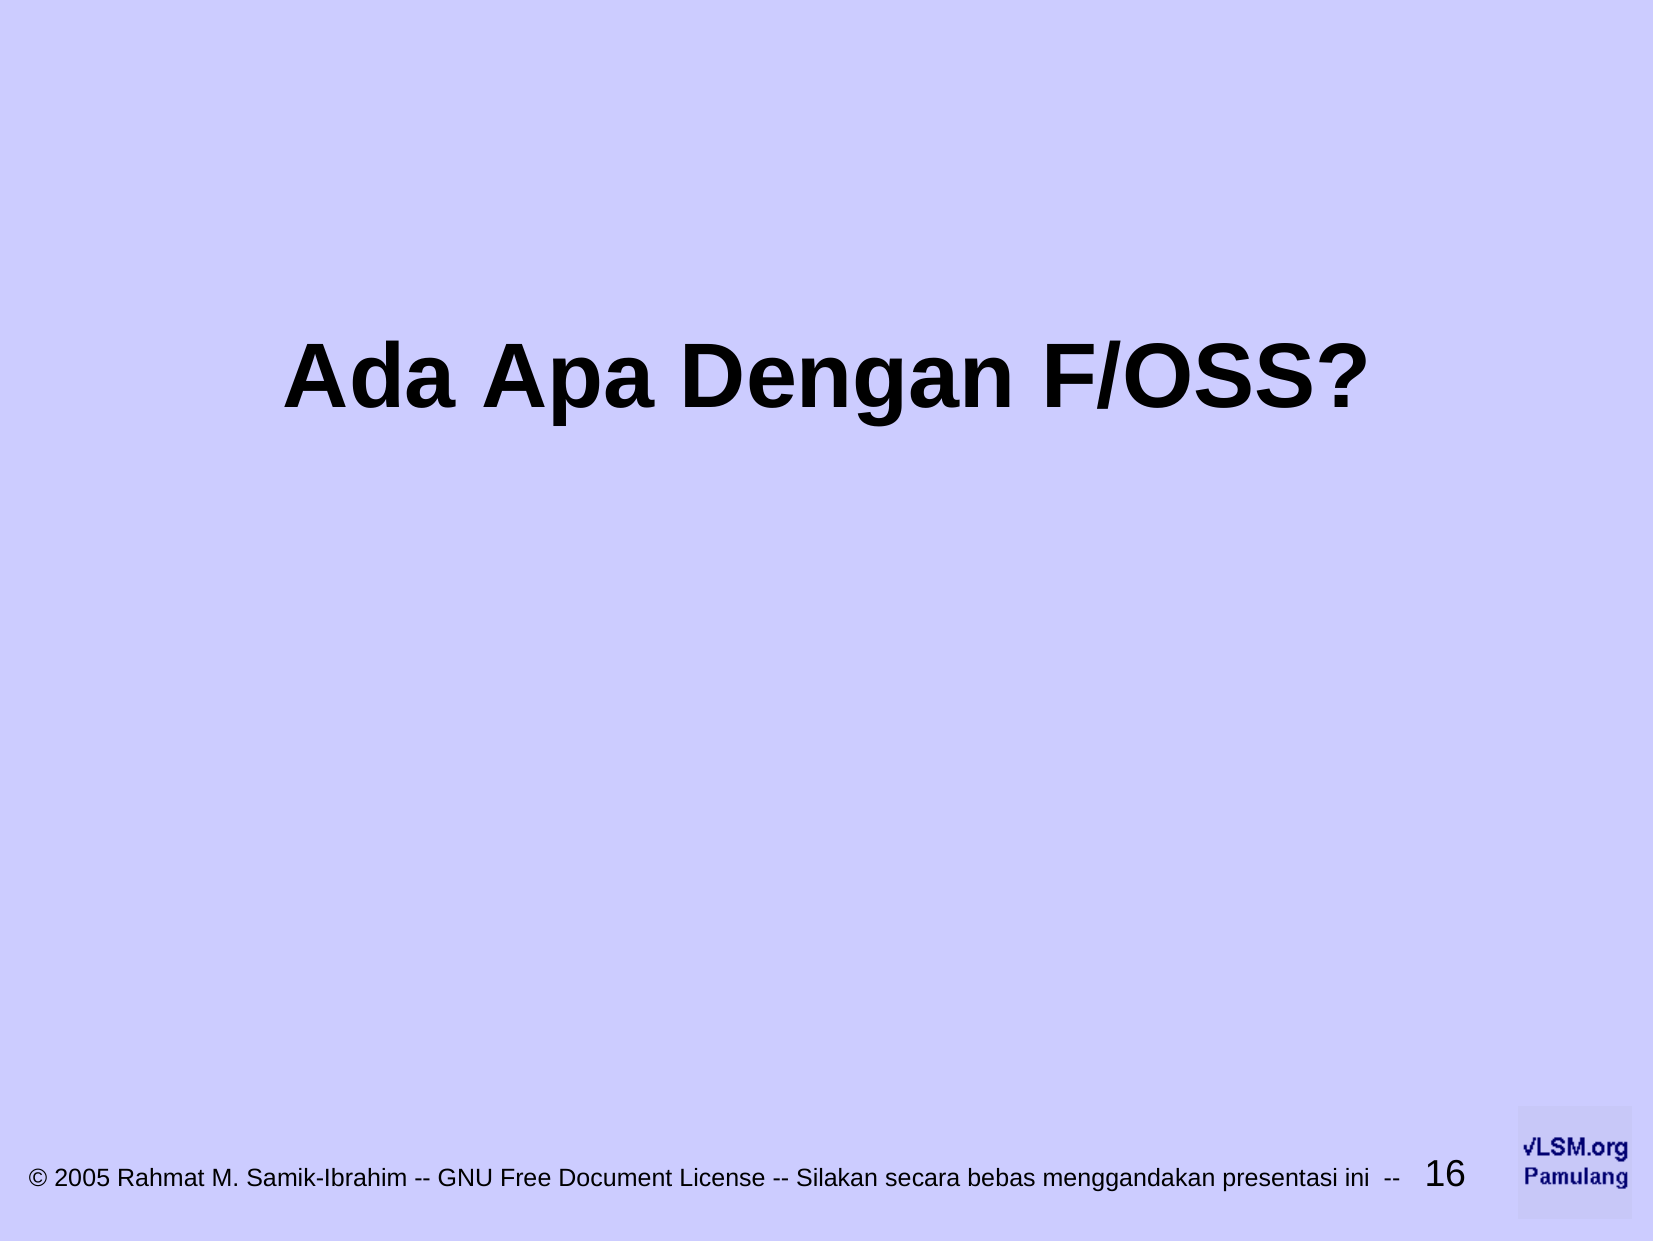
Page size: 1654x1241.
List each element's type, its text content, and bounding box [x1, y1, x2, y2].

title Ada Apa Dengan F/OSS? [36, 320, 1621, 431]
picture [1518, 1106, 1632, 1219]
